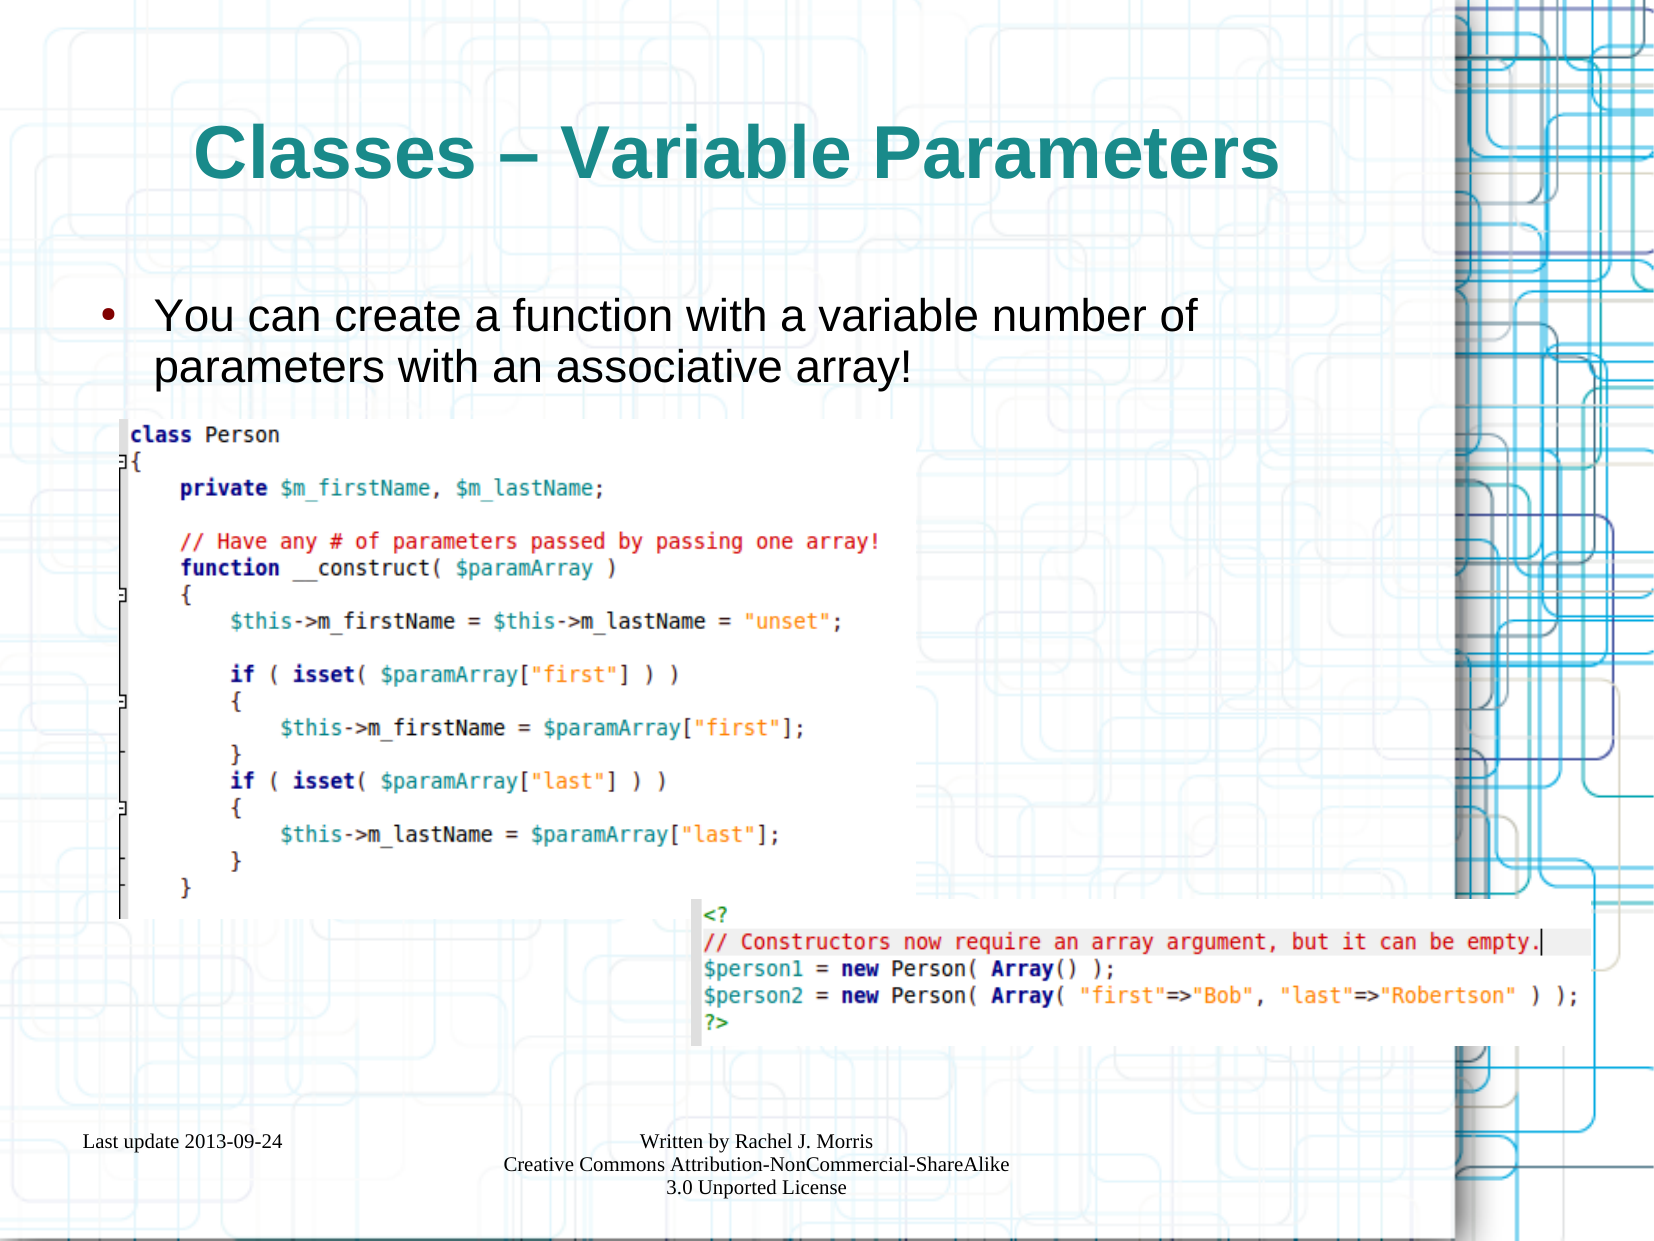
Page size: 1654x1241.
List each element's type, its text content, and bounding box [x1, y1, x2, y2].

list You can create a function with a variable number of parameters with an associative array! [82, 290, 1418, 1010]
title Classes – Variable Parameters [59, 49, 1418, 257]
picture [0, 0, 1654, 1241]
